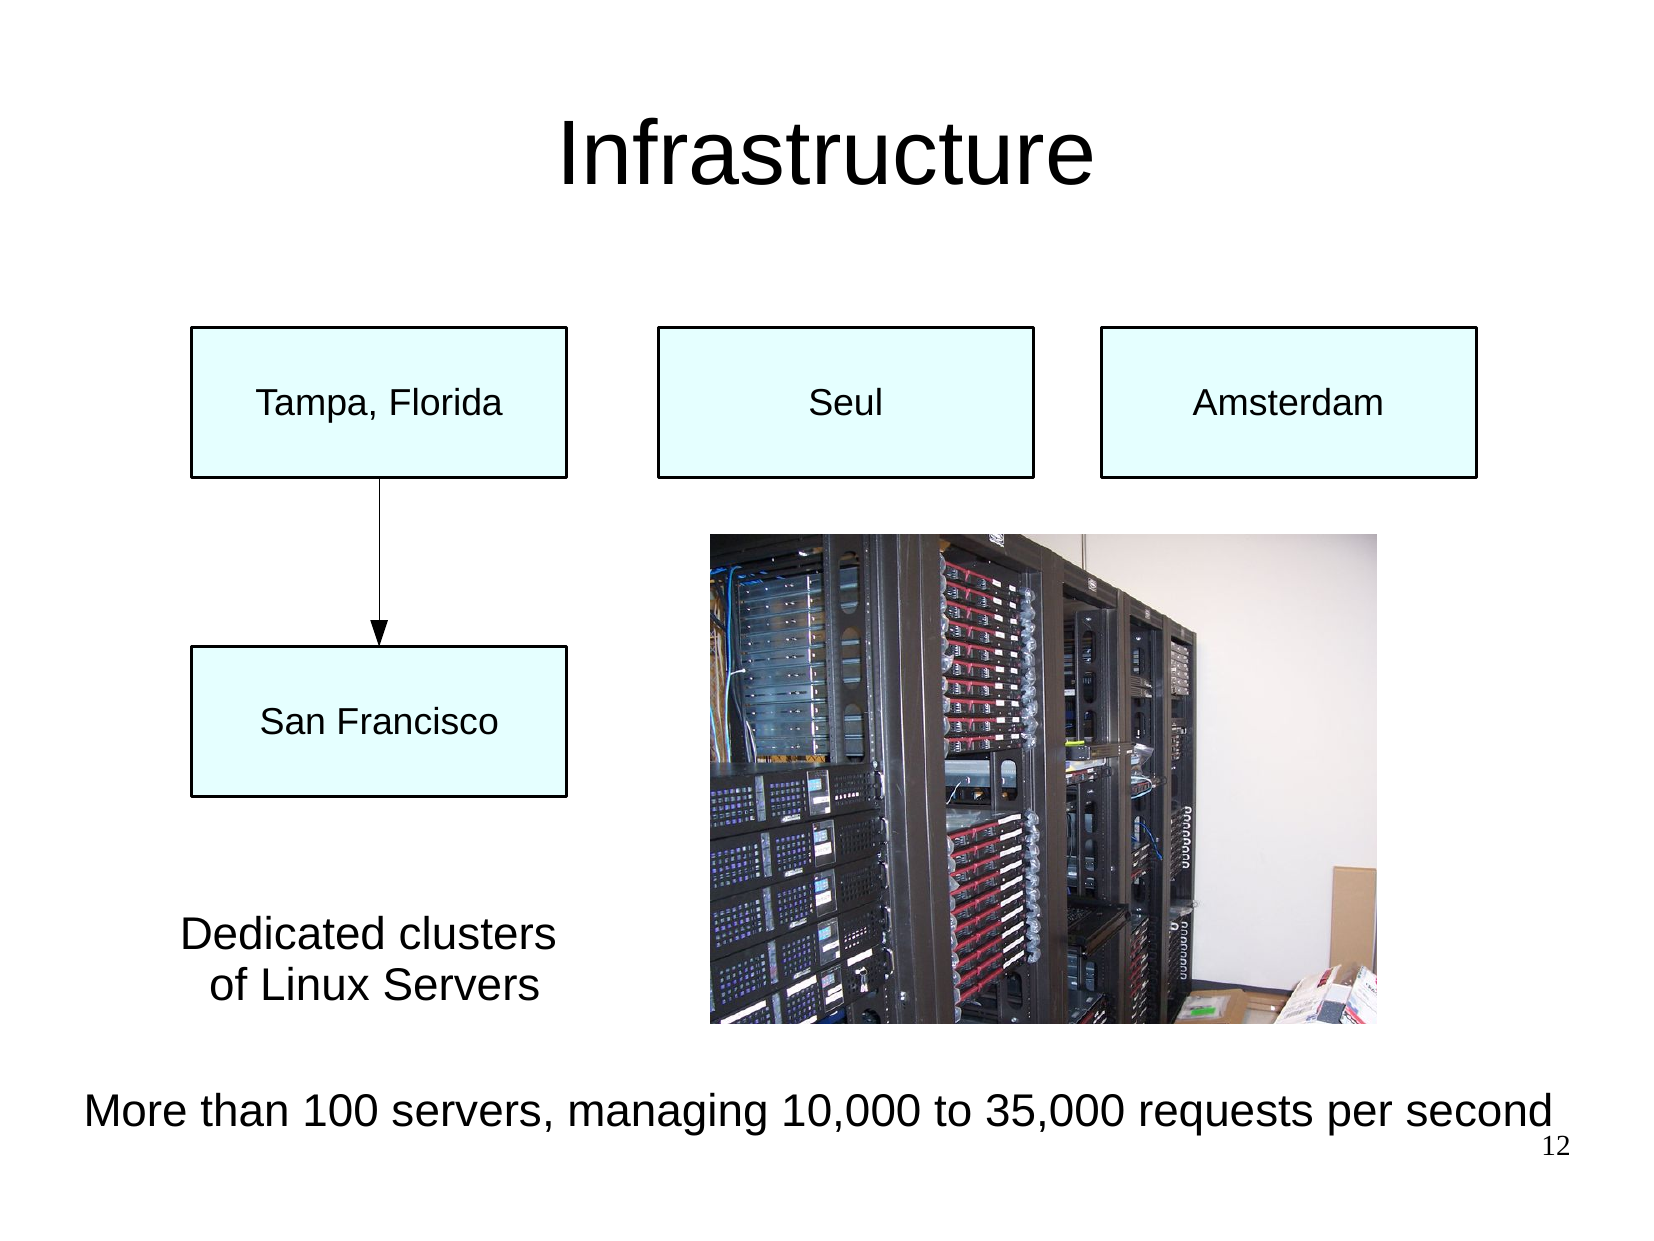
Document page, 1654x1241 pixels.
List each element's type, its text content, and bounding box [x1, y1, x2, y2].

text_box Seul [658, 327, 1034, 478]
title Infrastructure [82, 56, 1571, 250]
text_box More than 100 servers, managing 10,000 to 35,000 requests per second [31, 1077, 1607, 1144]
text_box Dedicated clusters of Linux Servers [90, 900, 660, 1018]
text_box San Francisco [191, 646, 567, 797]
text_box Tampa, Florida [191, 327, 567, 478]
picture [710, 534, 1377, 1025]
text_box Amsterdam [1101, 327, 1477, 478]
